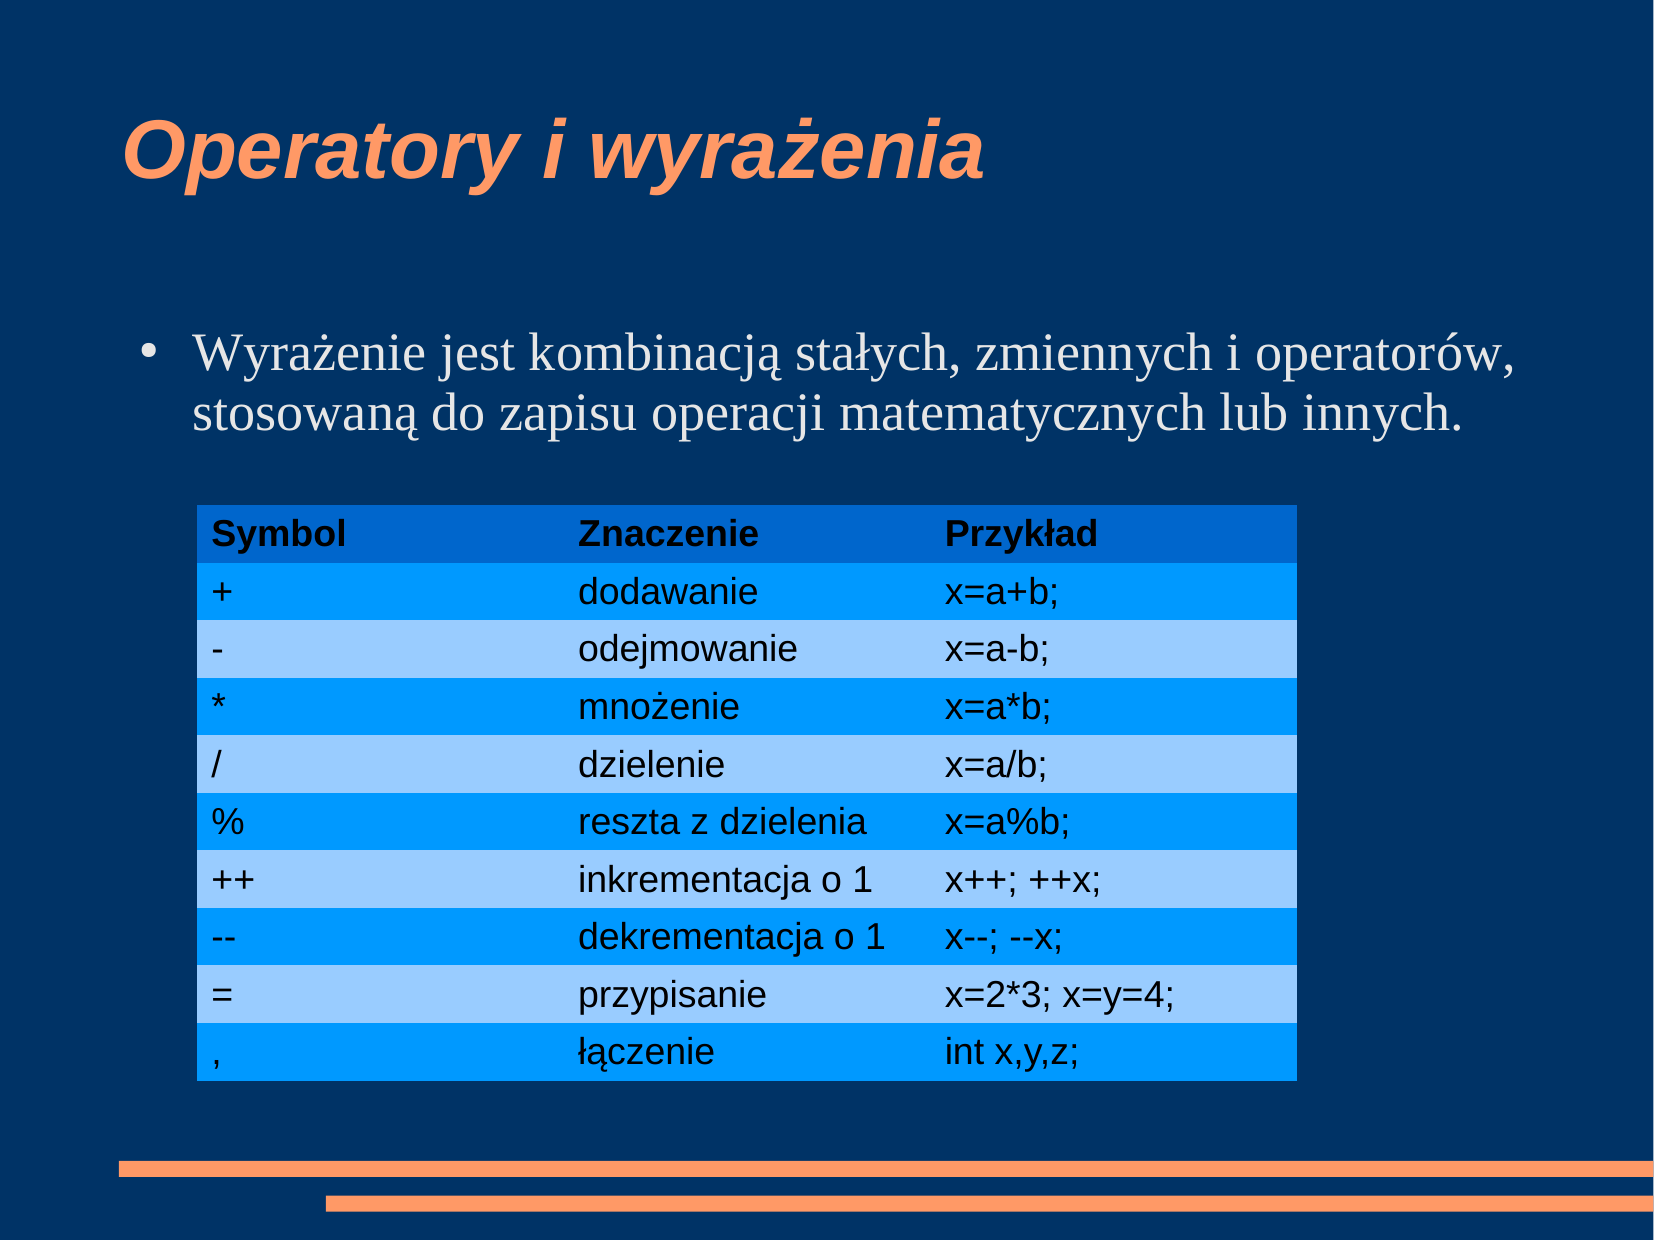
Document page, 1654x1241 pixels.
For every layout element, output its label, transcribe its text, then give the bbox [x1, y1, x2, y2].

table_cell x=2*3; x=y=4; [930, 965, 1297, 1023]
table_cell mnożenie [563, 678, 930, 735]
table_cell inkrementacja o 1 [563, 850, 930, 908]
table_cell x=a/b; [930, 735, 1297, 793]
table_cell % [197, 793, 563, 850]
table_cell x++; ++x; [930, 850, 1297, 908]
table_cell przypisanie [563, 965, 930, 1023]
table_cell / [197, 735, 563, 793]
table_header Znaczenie [563, 505, 930, 563]
table_cell łączenie [563, 1023, 930, 1081]
table_cell int x,y,z; [930, 1023, 1297, 1081]
table_cell = [197, 965, 563, 1023]
table_cell x=a-b; [930, 620, 1297, 678]
table_cell x=a+b; [930, 563, 1297, 620]
table_cell , [197, 1023, 563, 1081]
table_cell dodawanie [563, 563, 930, 620]
table_cell - [197, 620, 563, 678]
table_header Symbol [197, 505, 563, 563]
table_cell dekrementacja o 1 [563, 908, 930, 965]
list Wyrażenie jest kombinacją stałych, zmiennych i operatorów, stosowaną do zapisu operacji matematycznych lub innych. [121, 322, 1536, 445]
table_cell ++ [197, 850, 563, 908]
table_cell x=a*b; [930, 678, 1297, 735]
table_cell reszta z dzielenia [563, 793, 930, 850]
table_cell dzielenie [563, 735, 930, 793]
table_header Przykład [930, 505, 1297, 563]
title Operatory i wyrażenia [121, 46, 1534, 254]
table_cell odejmowanie [563, 620, 930, 678]
table_cell x--; --x; [930, 908, 1297, 965]
table_cell + [197, 563, 563, 620]
table_cell -- [197, 908, 563, 965]
table_cell * [197, 678, 563, 735]
table_cell x=a%b; [930, 793, 1297, 850]
